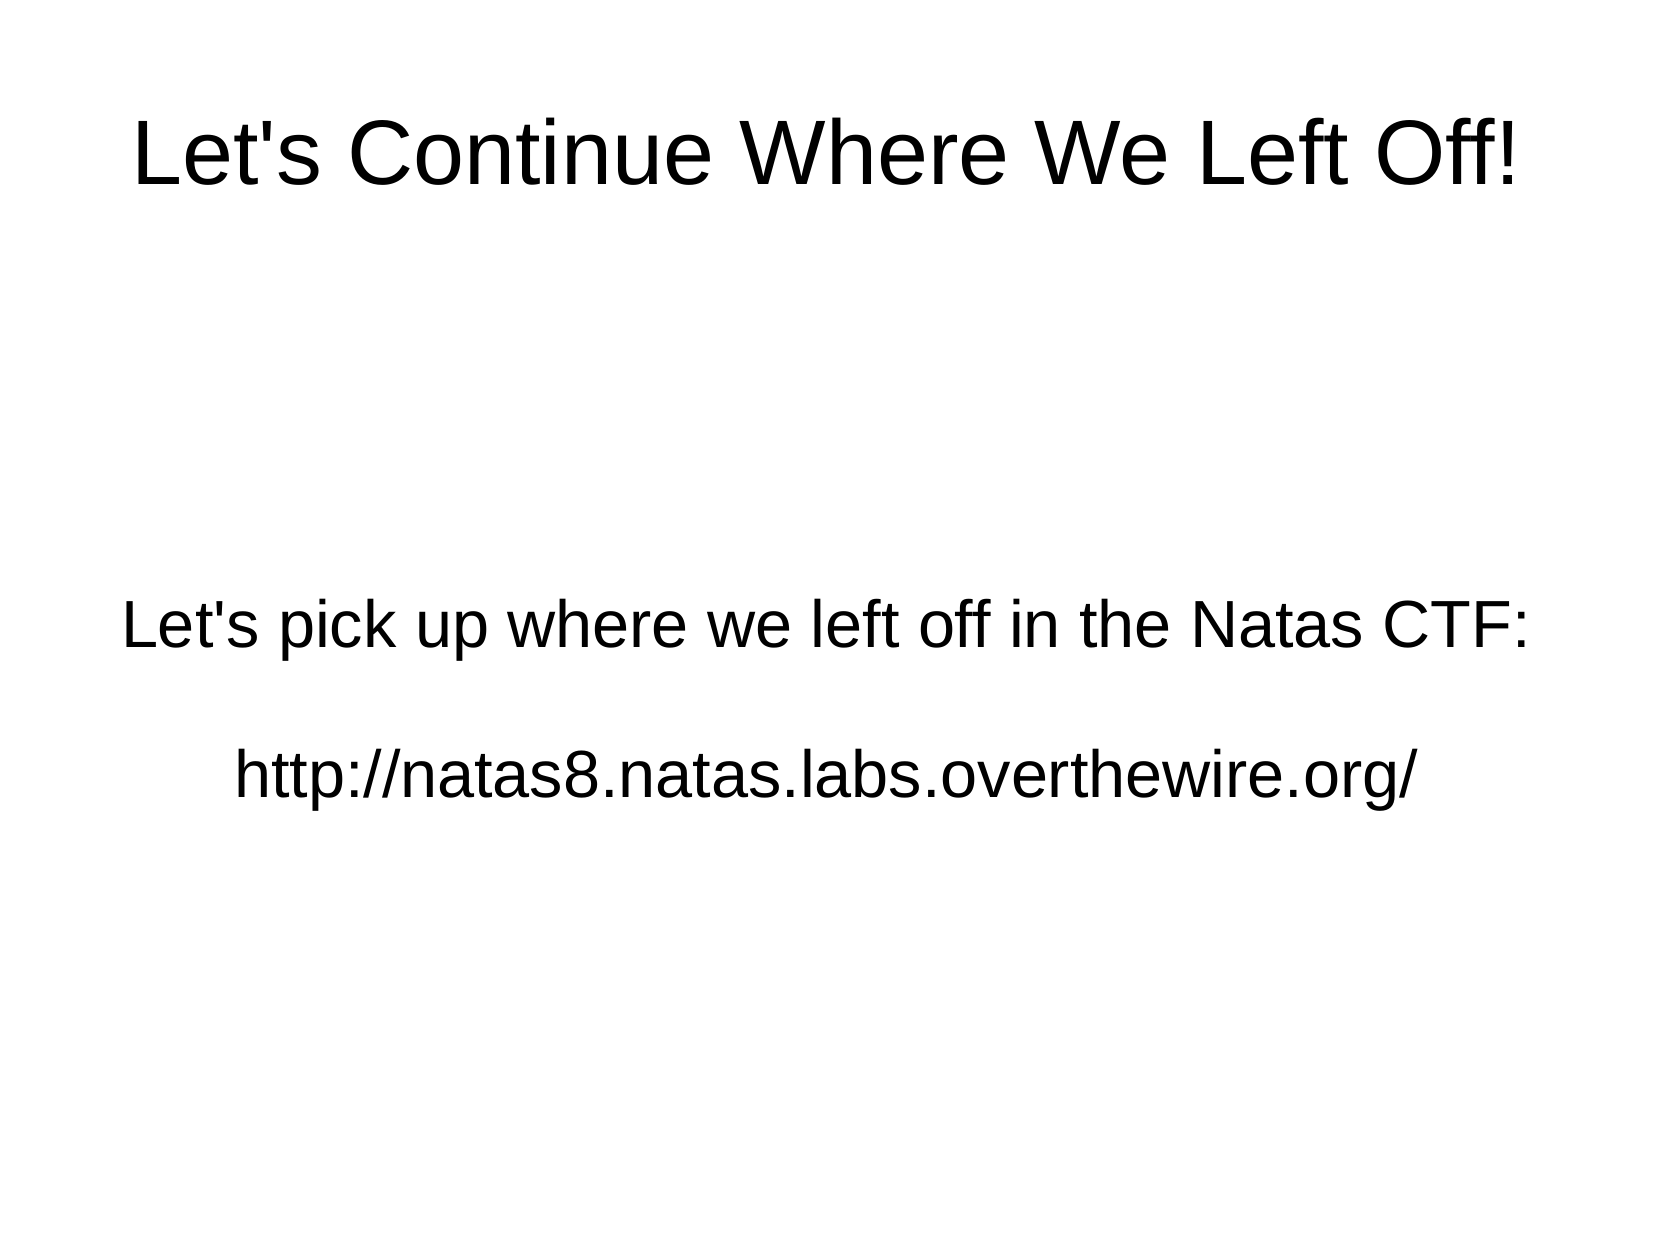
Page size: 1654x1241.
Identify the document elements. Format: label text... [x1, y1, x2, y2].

subtitle Let's pick up where we left off in the Natas CTF: http://natas8.natas.labs.overthewire.org/ [82, 290, 1571, 1109]
title Let's Continue Where We Left Off! [82, 49, 1571, 257]
